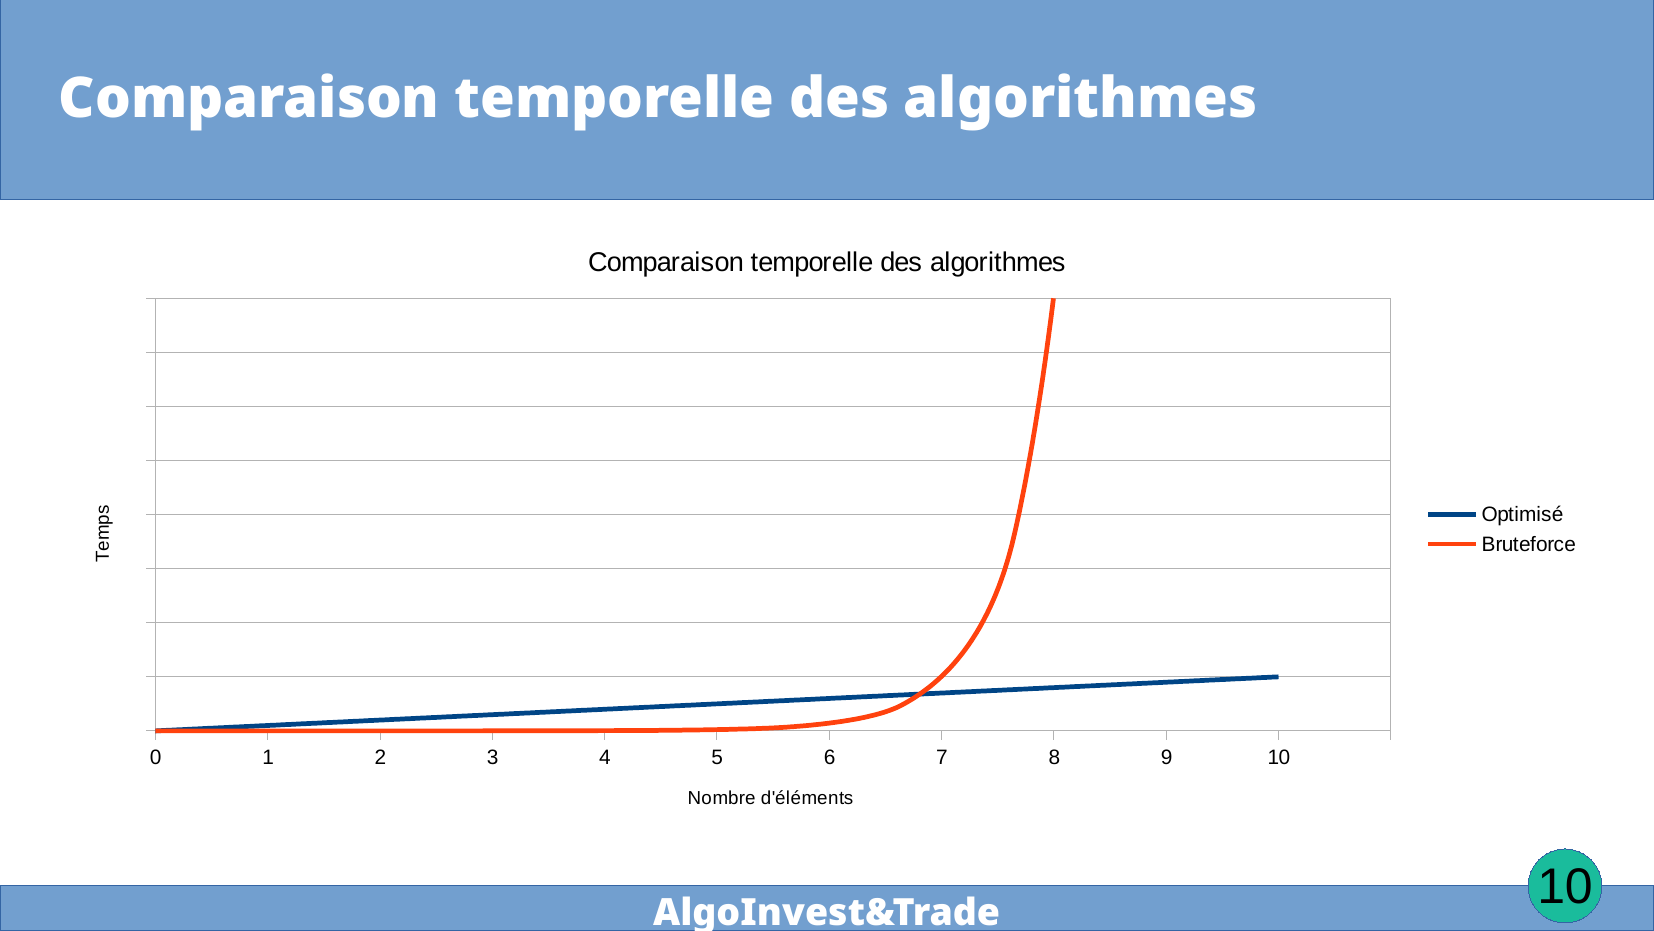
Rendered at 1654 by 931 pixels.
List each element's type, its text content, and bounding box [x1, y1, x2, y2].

chart [59, 219, 1595, 840]
title Comparaison temporelle des algorithmes [59, 37, 1595, 155]
